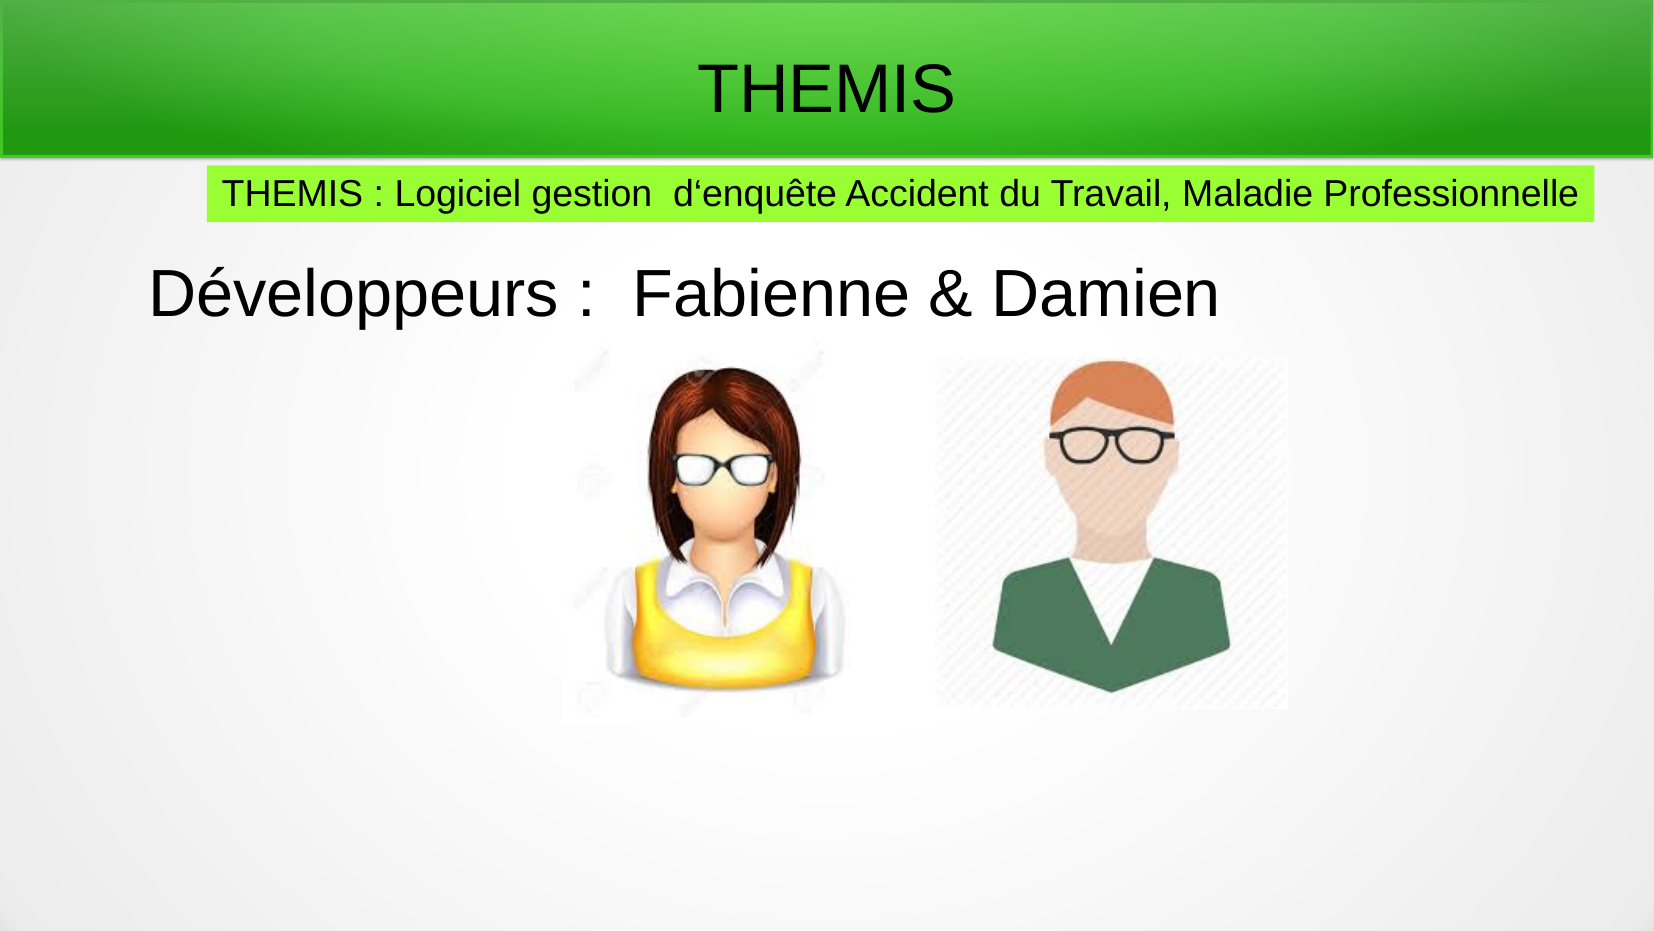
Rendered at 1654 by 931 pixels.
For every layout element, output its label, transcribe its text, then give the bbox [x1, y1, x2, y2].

text_box THEMIS : Logiciel gestion d‘enquête Accident du Travail, Maladie Professionnelle [206, 165, 1595, 223]
picture [562, 342, 886, 724]
picture [935, 357, 1288, 709]
title THEMIS [82, 35, 1571, 142]
subtitle Développeurs : Fabienne & Damien [129, 200, 1241, 386]
